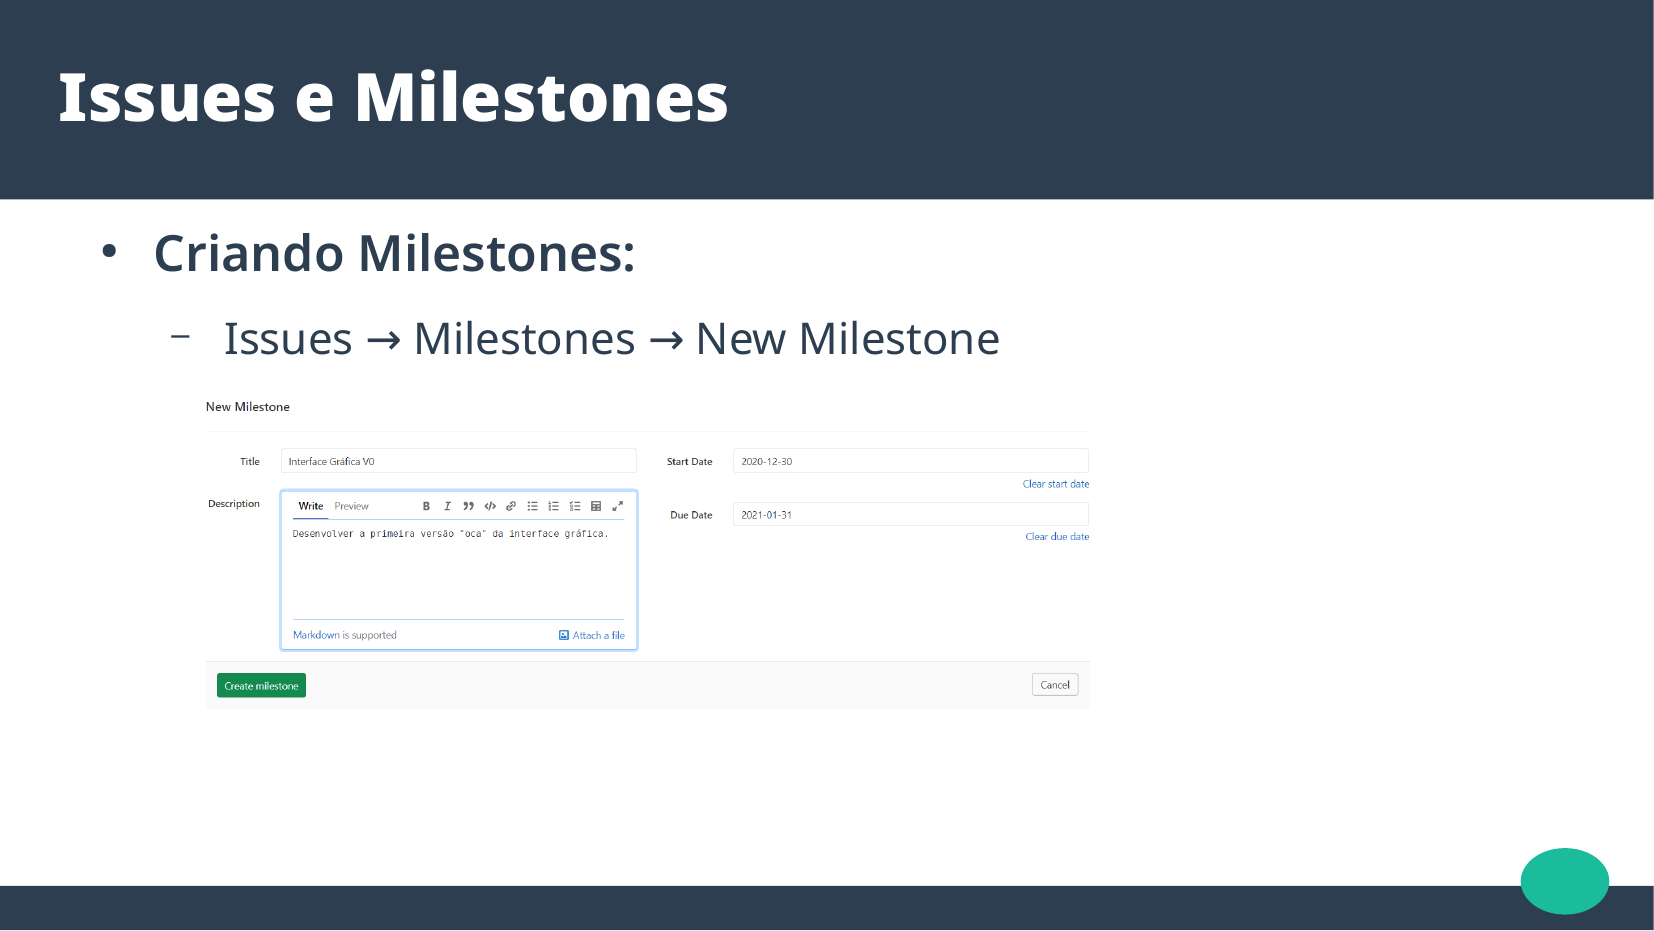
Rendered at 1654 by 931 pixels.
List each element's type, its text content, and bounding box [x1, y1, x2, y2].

picture [193, 395, 1111, 733]
list Criando Milestones: Issues → Milestones → New Milestone [82, 217, 1571, 758]
title Issues e Milestones [59, 37, 1595, 156]
